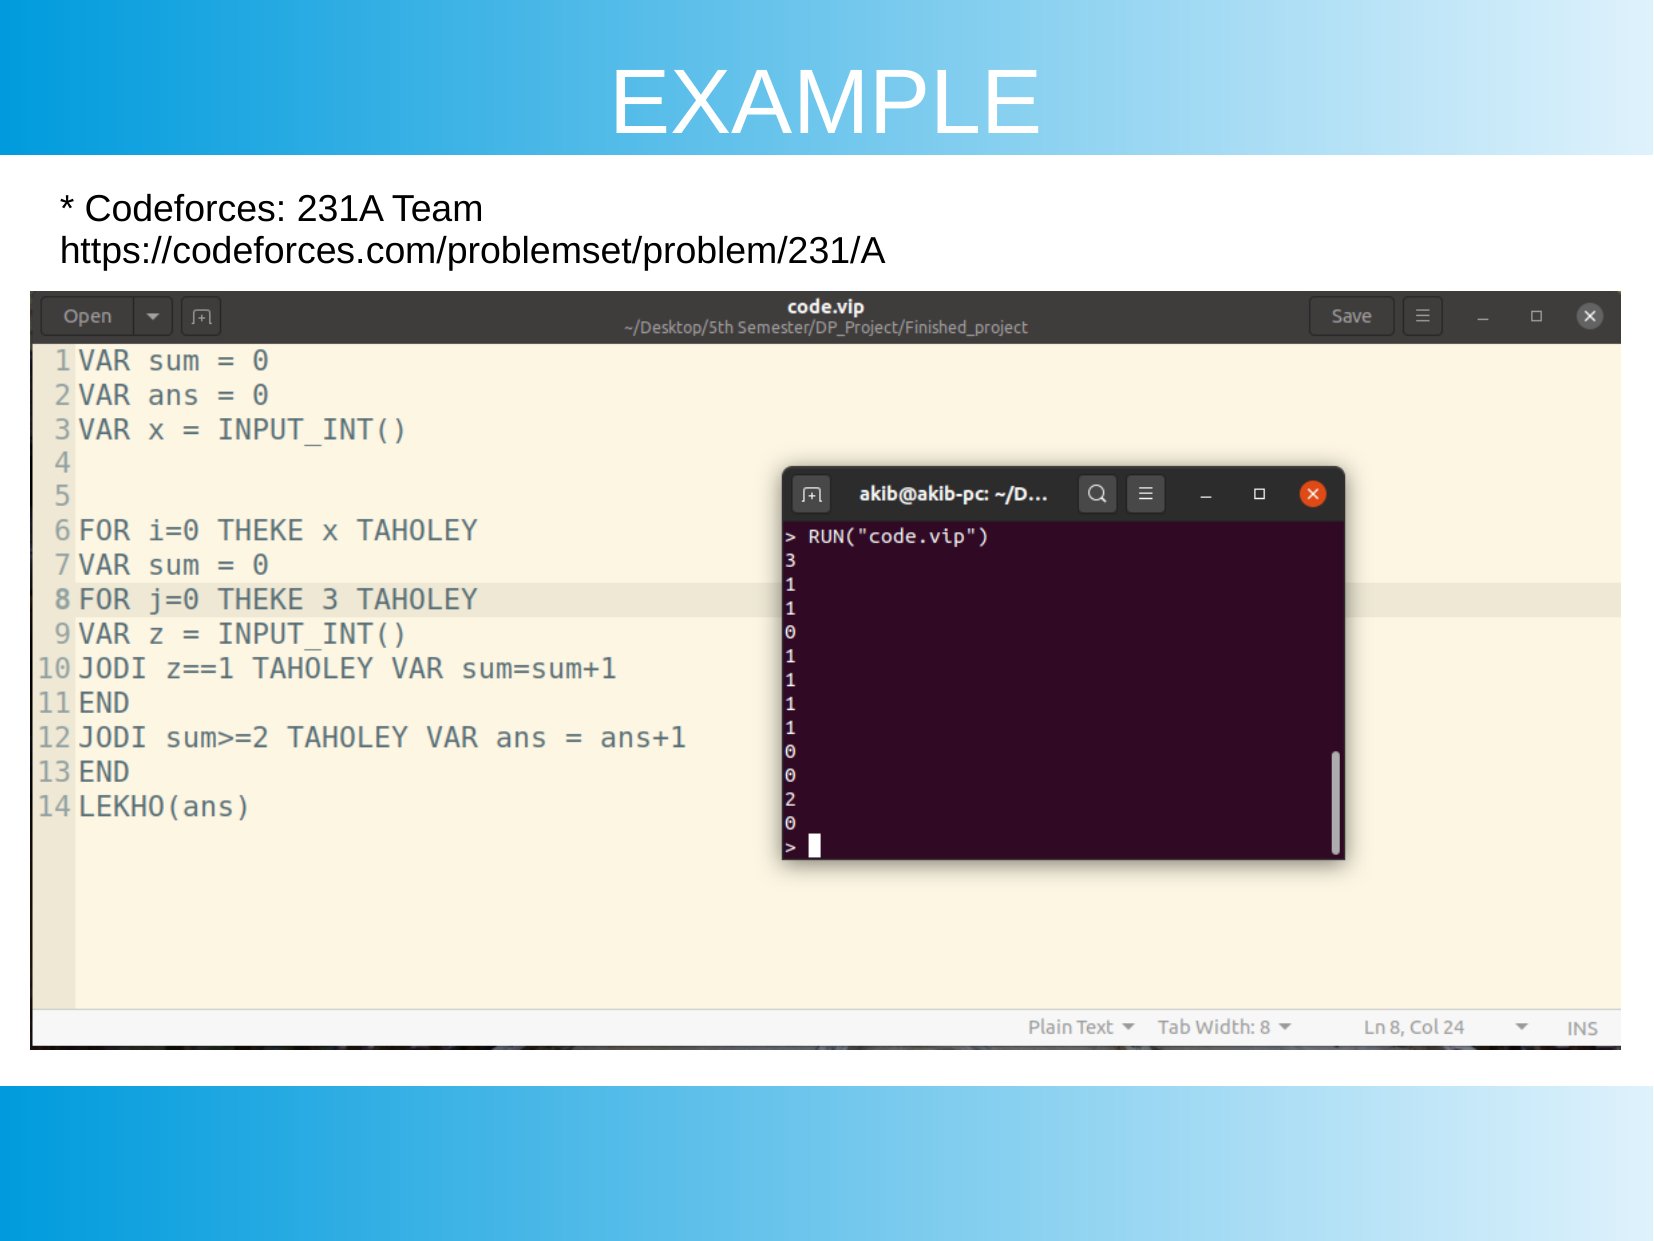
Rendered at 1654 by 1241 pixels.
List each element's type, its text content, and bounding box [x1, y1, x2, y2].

title EXAMPLE [82, 49, 1571, 155]
picture [30, 291, 1621, 1051]
text_box * Codeforces: 231A Team https://codeforces.com/problemset/problem/231/A [45, 180, 1291, 279]
